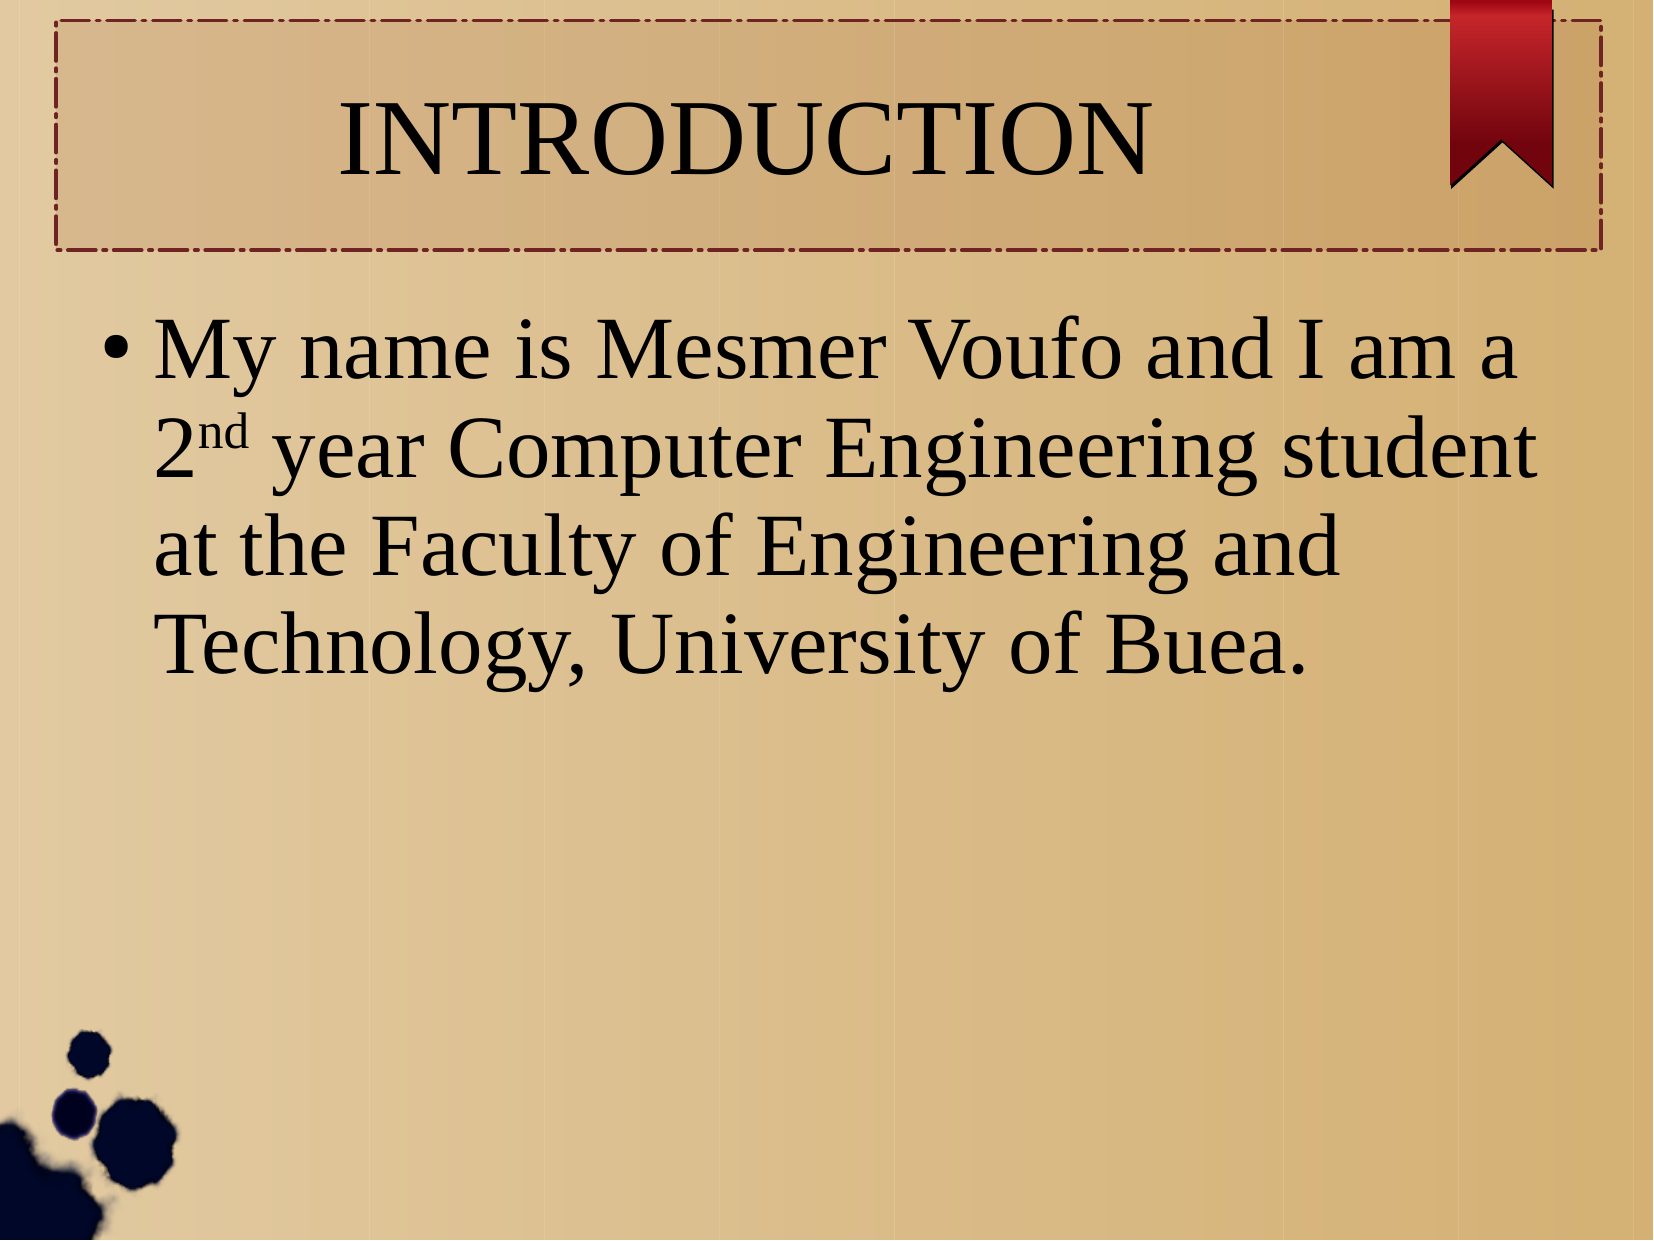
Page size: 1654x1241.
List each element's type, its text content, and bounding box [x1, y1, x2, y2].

list My name is Mesmer Voufo and I am a 2nd year Computer Engineering student at the Faculty of Engineering and Technology, University of Buea. [82, 299, 1571, 1019]
title INTRODUCTION [82, 47, 1411, 229]
